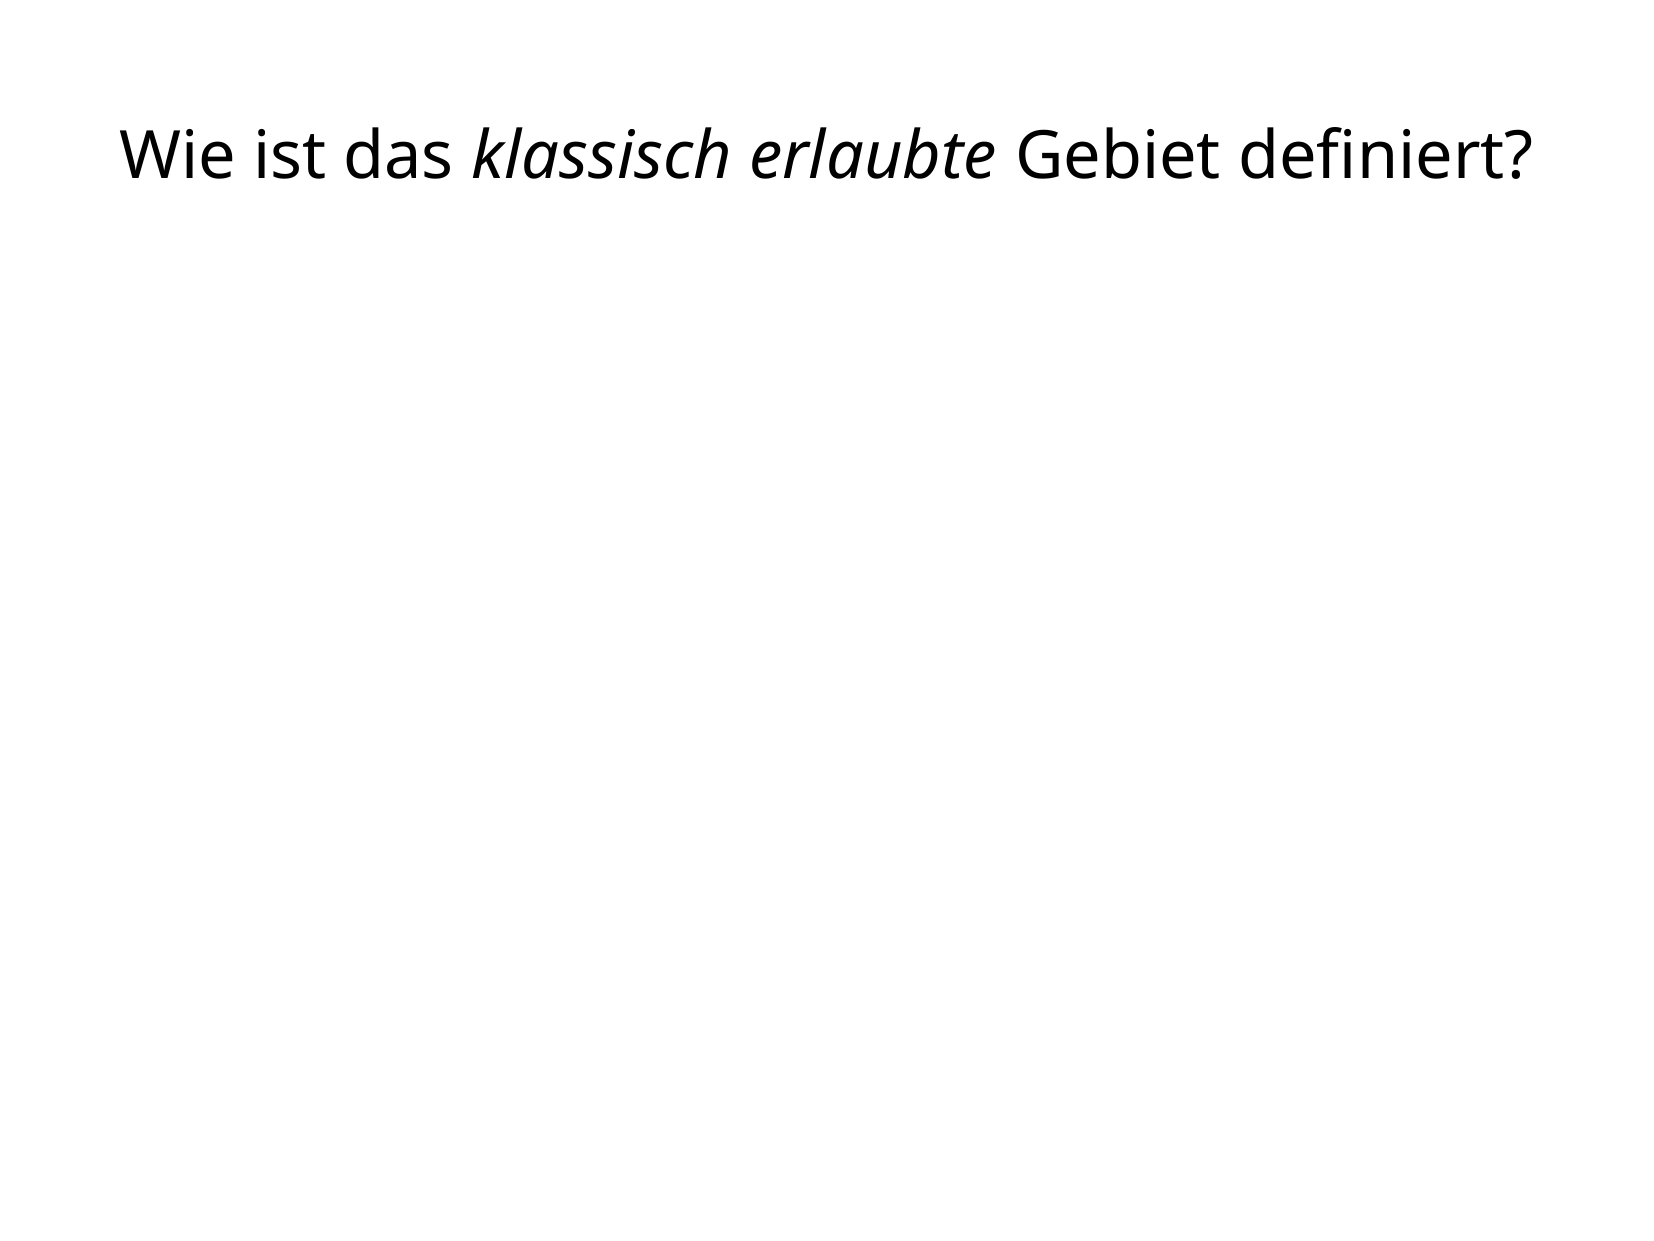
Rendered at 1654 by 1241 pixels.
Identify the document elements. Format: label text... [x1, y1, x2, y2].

title Wie ist das klassisch erlaubte Gebiet definiert? [82, 49, 1571, 257]
